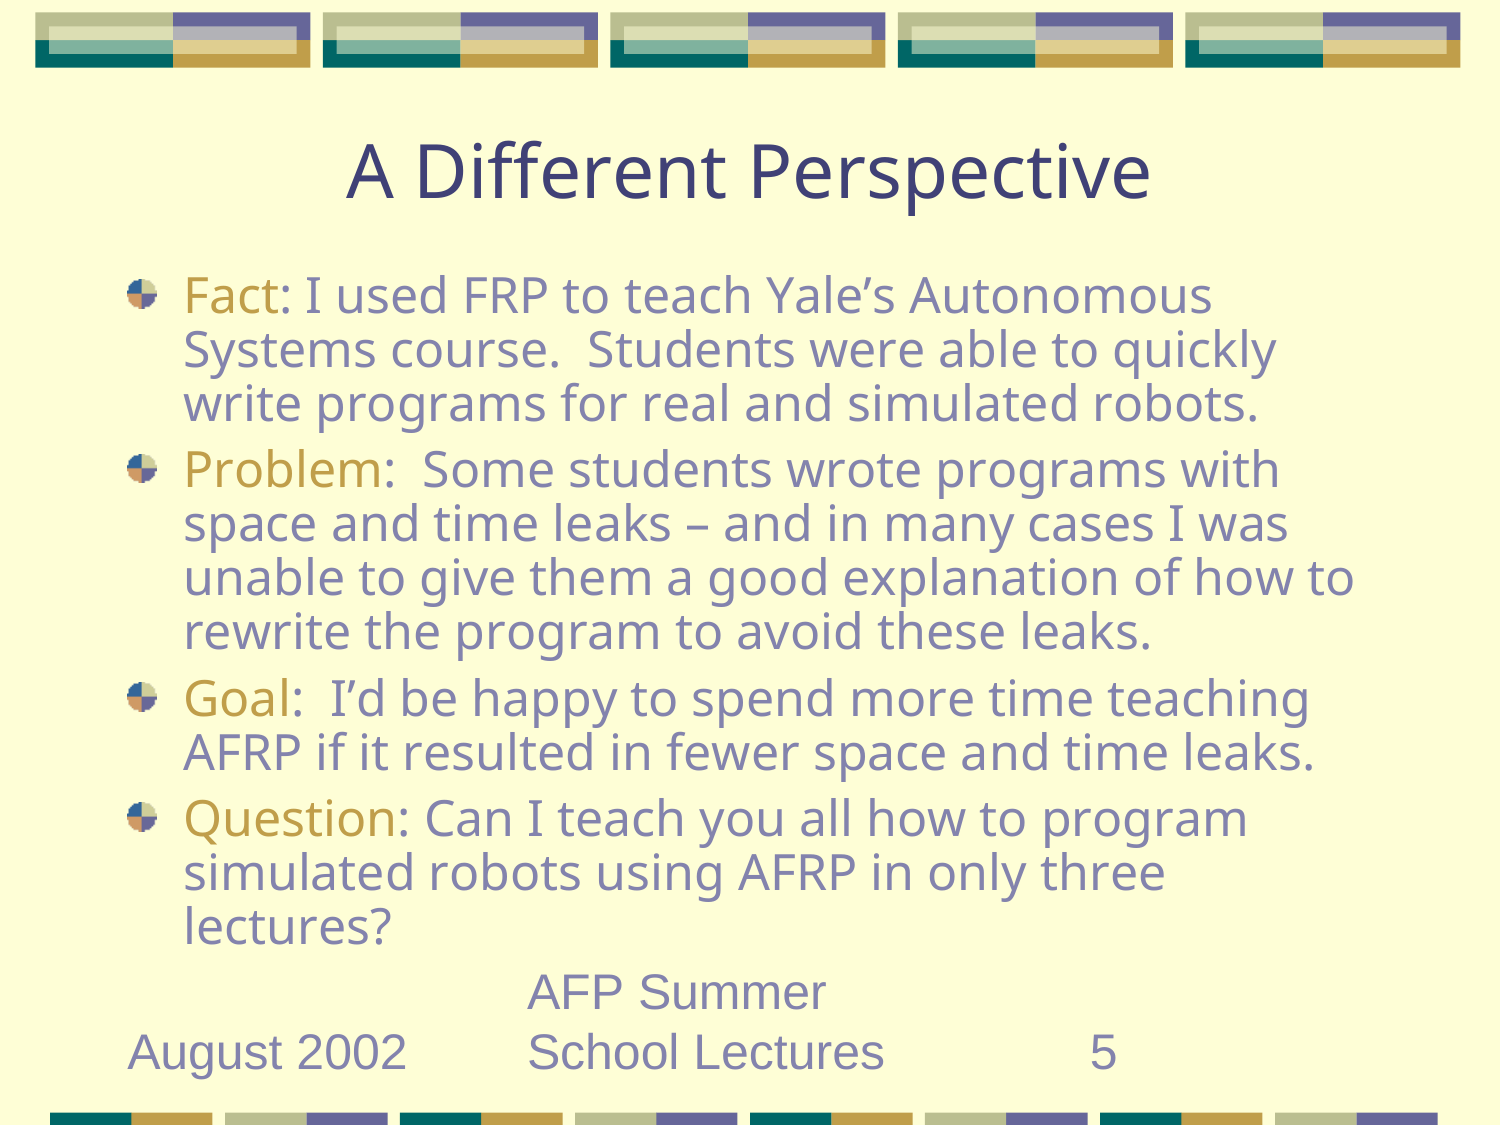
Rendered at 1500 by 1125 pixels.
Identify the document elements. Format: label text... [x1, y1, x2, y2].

title A Different Perspective [112, 99, 1388, 238]
list Fact: I used FRP to teach Yale’s Autonomous Systems course. Students were able to quickly write programs for real and simulated robots. Problem: Some students wrote programs with space and time leaks – and in many cases I was unable to give them a good explanation of how to rewrite the program to avoid these leaks. Goal: I’d be happy to spend more time teaching AFRP if it resulted in fewer space and time leaks. Question: Can I teach you all how to program simulated robots using AFRP in only three lectures? [112, 262, 1388, 1001]
